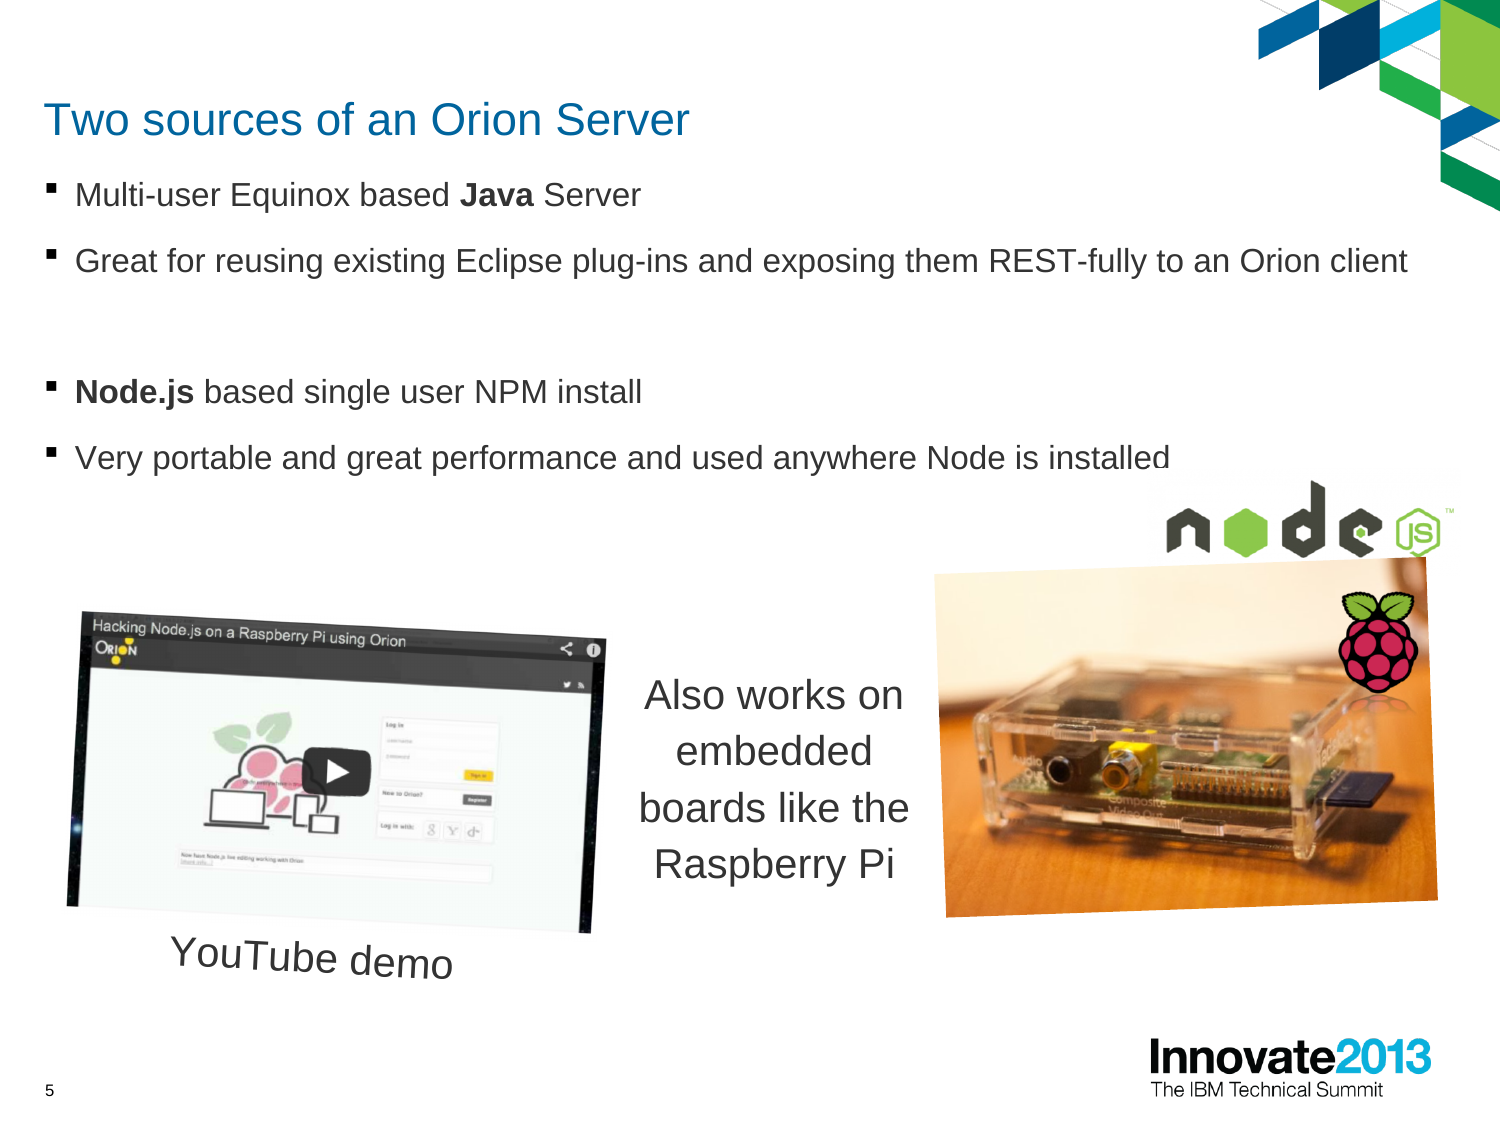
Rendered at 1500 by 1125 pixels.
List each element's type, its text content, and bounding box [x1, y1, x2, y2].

text_box YouTube demo [74, 912, 500, 998]
text_box <number> [29, 1072, 91, 1103]
picture [1150, 1034, 1433, 1105]
text_box Also works on embedded boards like the Raspberry Pi [571, 661, 928, 887]
picture [61, 603, 613, 942]
title Two sources of an Orion Server [28, 88, 1247, 154]
list Multi-user Equinox based Java Server Great for reusing existing Eclipse plug-ins and exposing them REST-fully to an Orion client Node.js based single user NPM install Very portable and great performance and used anywhere Node is installed [28, 160, 1439, 1007]
picture [934, 468, 1486, 918]
picture [1254, 0, 1500, 219]
